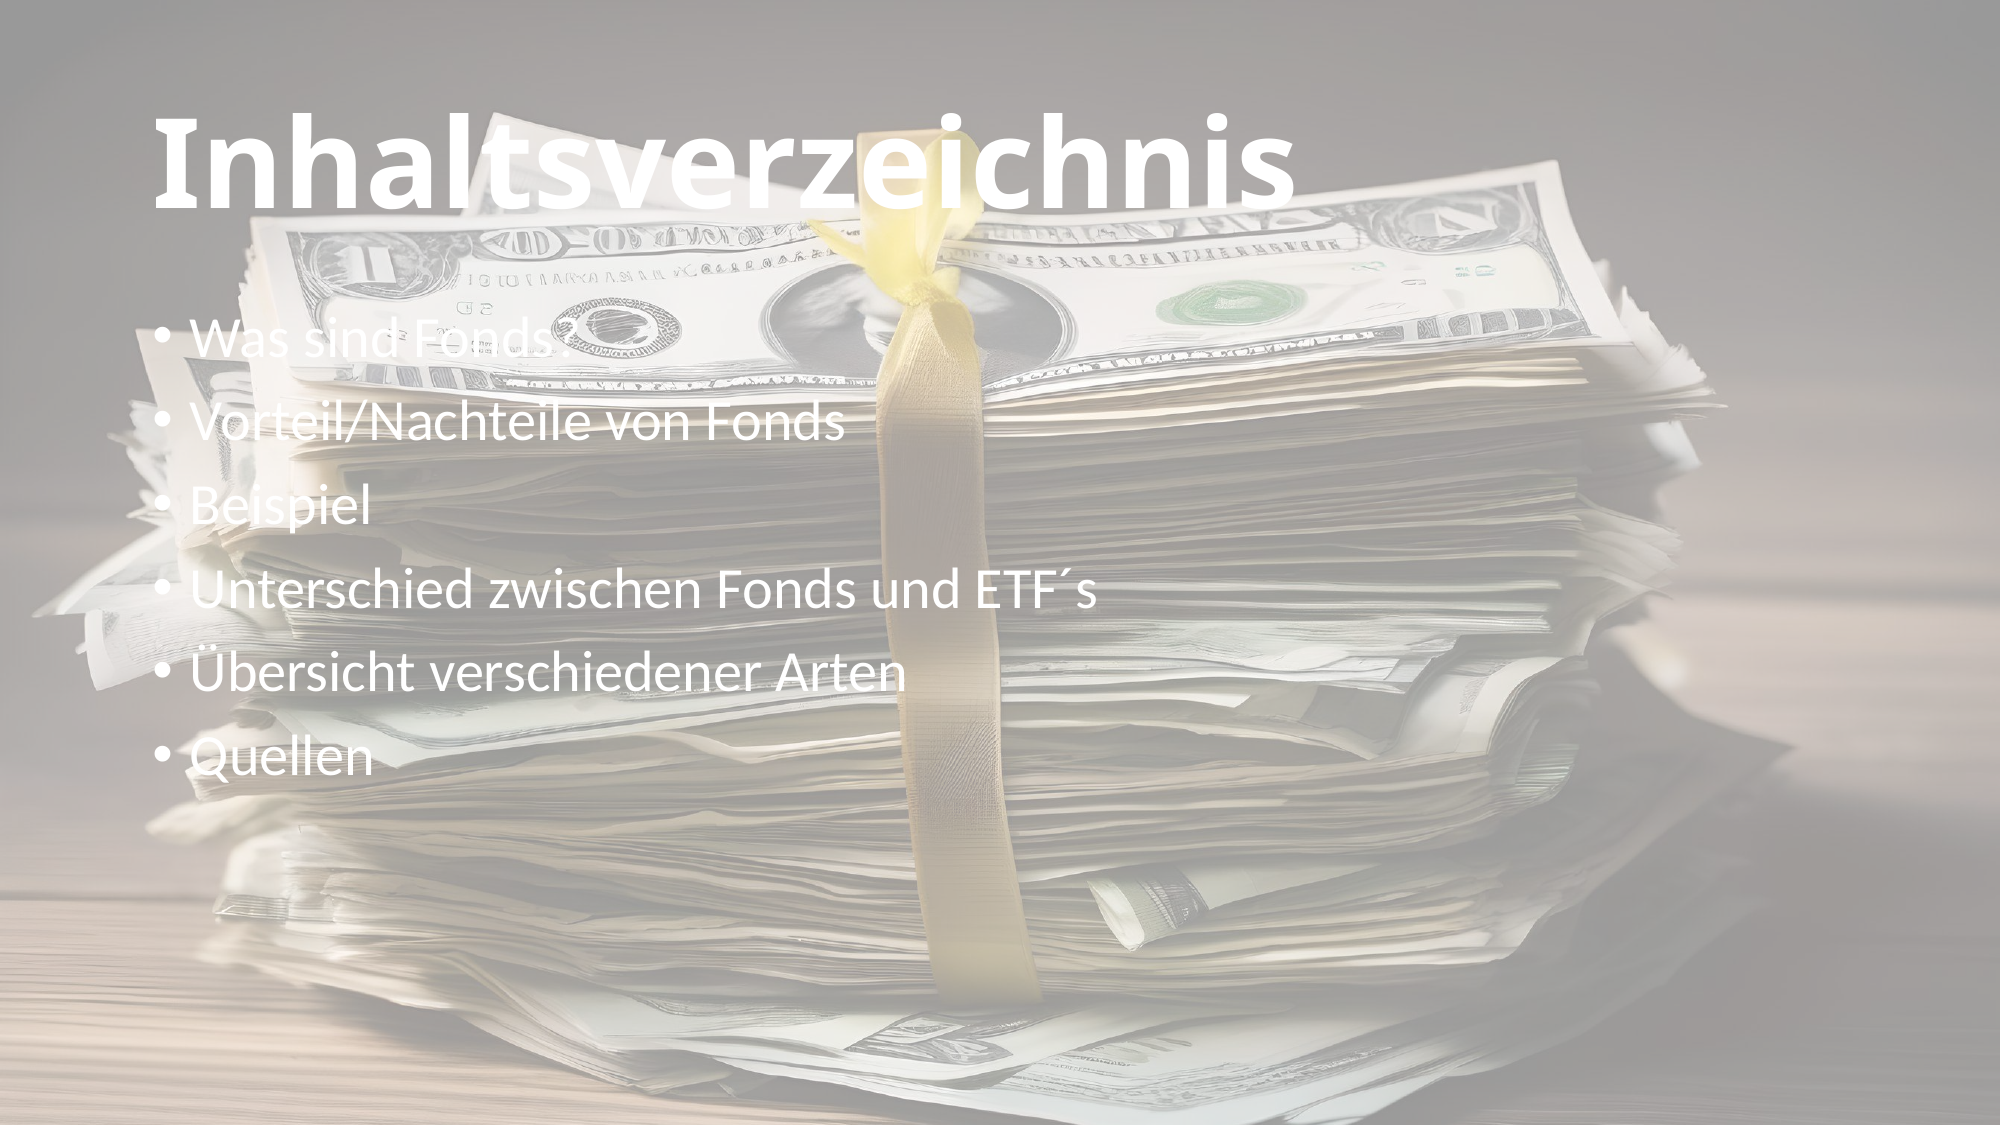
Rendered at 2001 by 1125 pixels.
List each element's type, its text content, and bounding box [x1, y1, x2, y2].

title Inhaltsverzeichnis [137, 59, 1863, 278]
picture [0, 0, 2000, 1125]
list Was sind Fonds? Vorteil/Nachteile von Fonds Beispiel Unterschied zwischen Fonds und ETF´s Übersicht verschiedener Arten Quellen [137, 299, 1863, 1014]
